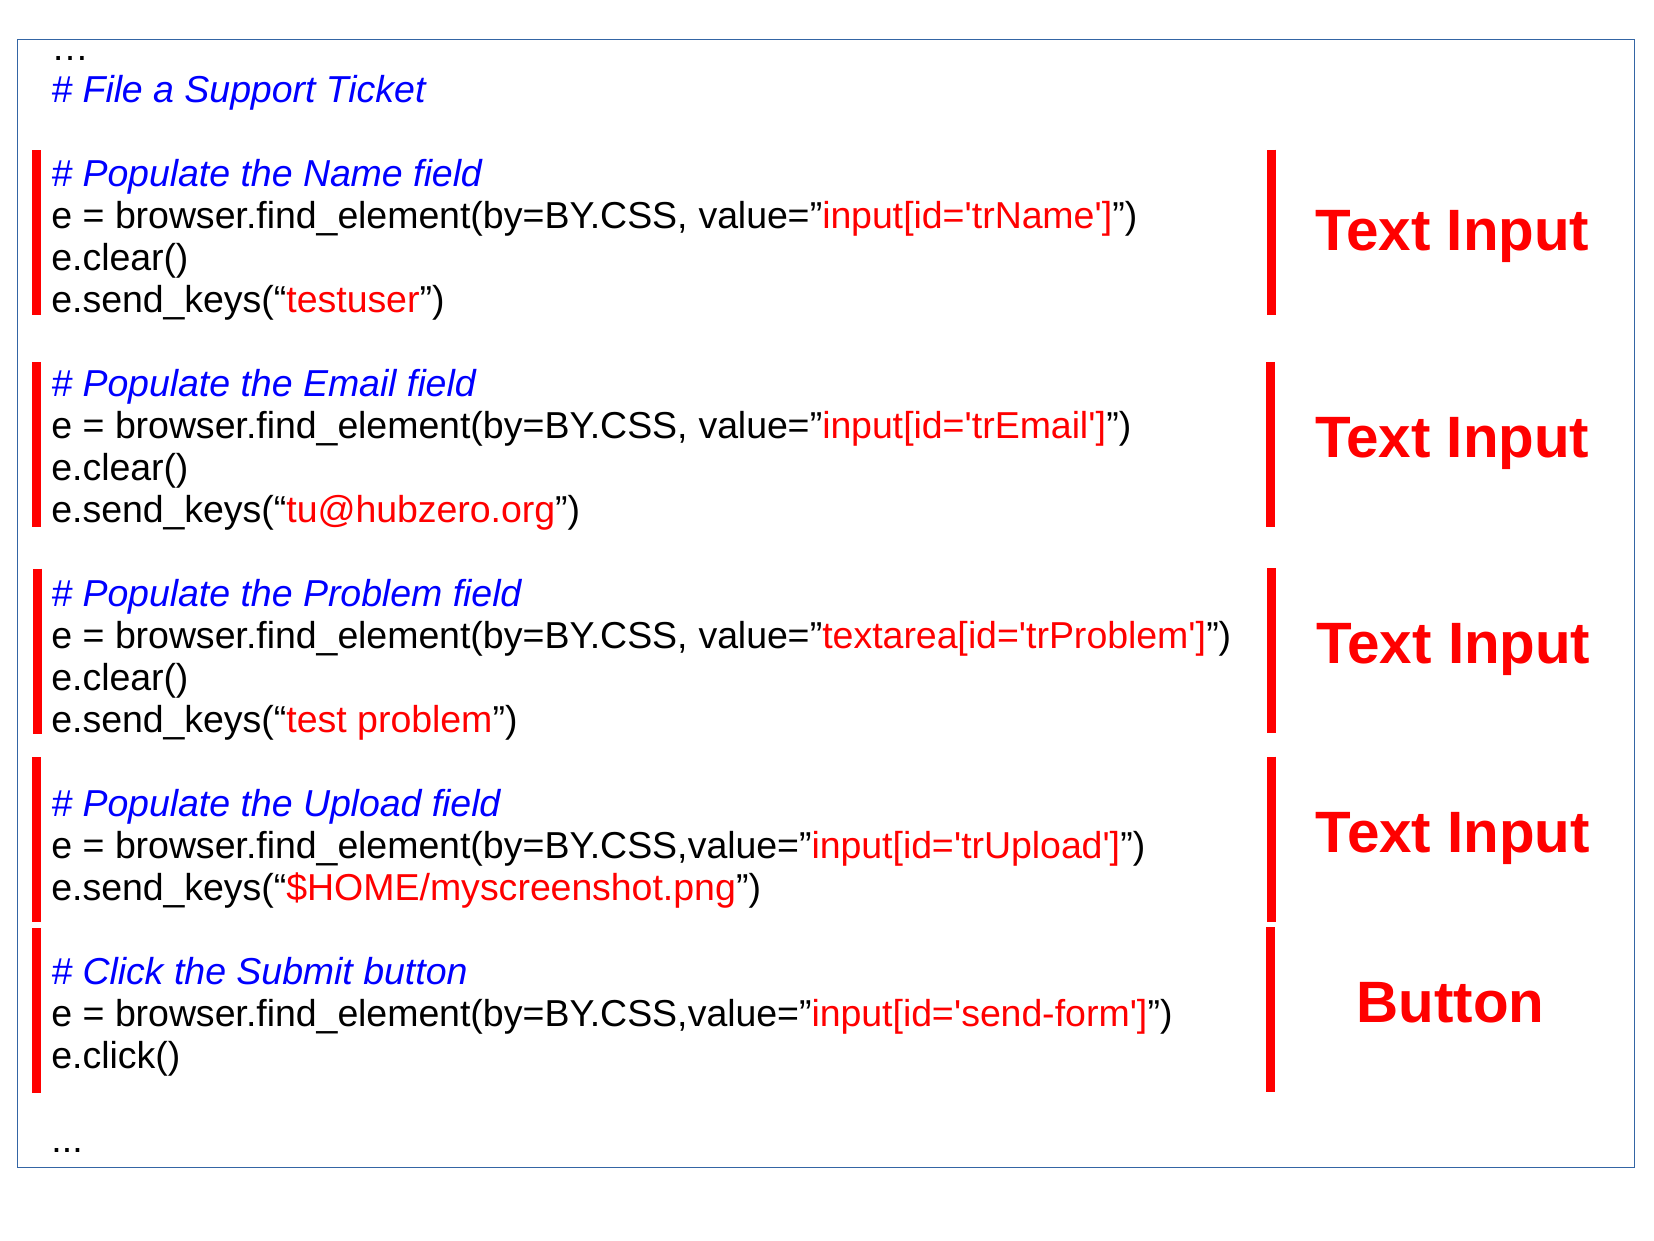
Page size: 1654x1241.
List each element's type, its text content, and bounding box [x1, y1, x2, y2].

text_box Text Input [1301, 791, 1606, 873]
text_box … # File a Support Ticket # Populate the Name field e = browser.find_element(by=BY.CSS, value=”input[id='trName']”) e.clear() e.send_keys(“testuser”) # Populate the Email field e = browser.find_element(by=BY.CSS, value=”input[id='trEmail']”) e.clear() e.send_keys(“tu@hubzero.org”) # Populate the Problem field e = browser.find_element(by=BY.CSS, value=”textarea[id='trProblem']”) e.clear() e.send_keys(“test problem”) # Populate the Upload field e = browser.find_element(by=BY.CSS,value=”input[id='trUpload']”) e.send_keys(“$HOME/myscreenshot.png”) # Click the Submit button e = browser.find_element(by=BY.CSS,value=”input[id='send-form']”) e.click() ... [36, 19, 1635, 1168]
text_box Text Input [1301, 603, 1606, 684]
text_box [17, 39, 36, 1168]
text_box Text Input [1300, 397, 1605, 478]
text_box Text Input [1300, 190, 1605, 271]
text_box Button [1342, 962, 1560, 1043]
